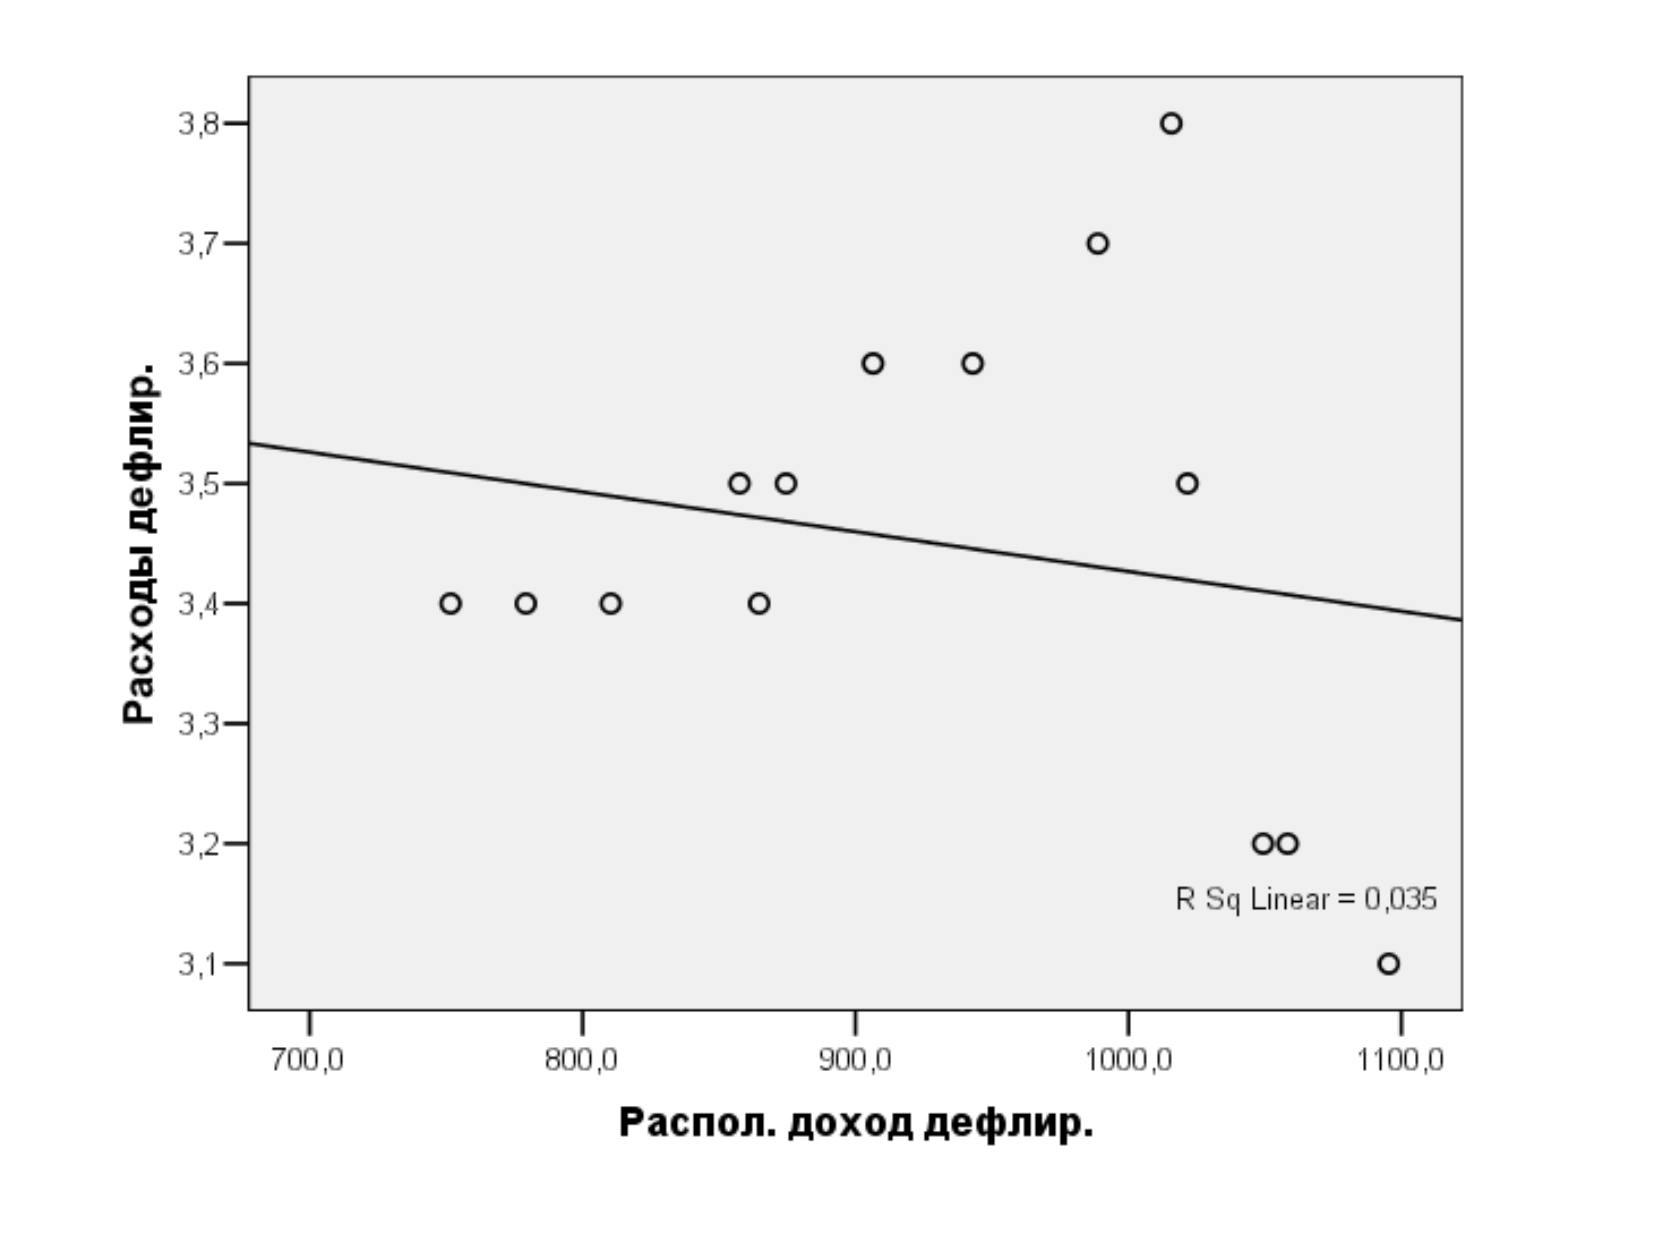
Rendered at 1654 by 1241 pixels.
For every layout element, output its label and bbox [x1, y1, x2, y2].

picture [76, 49, 1491, 1182]
